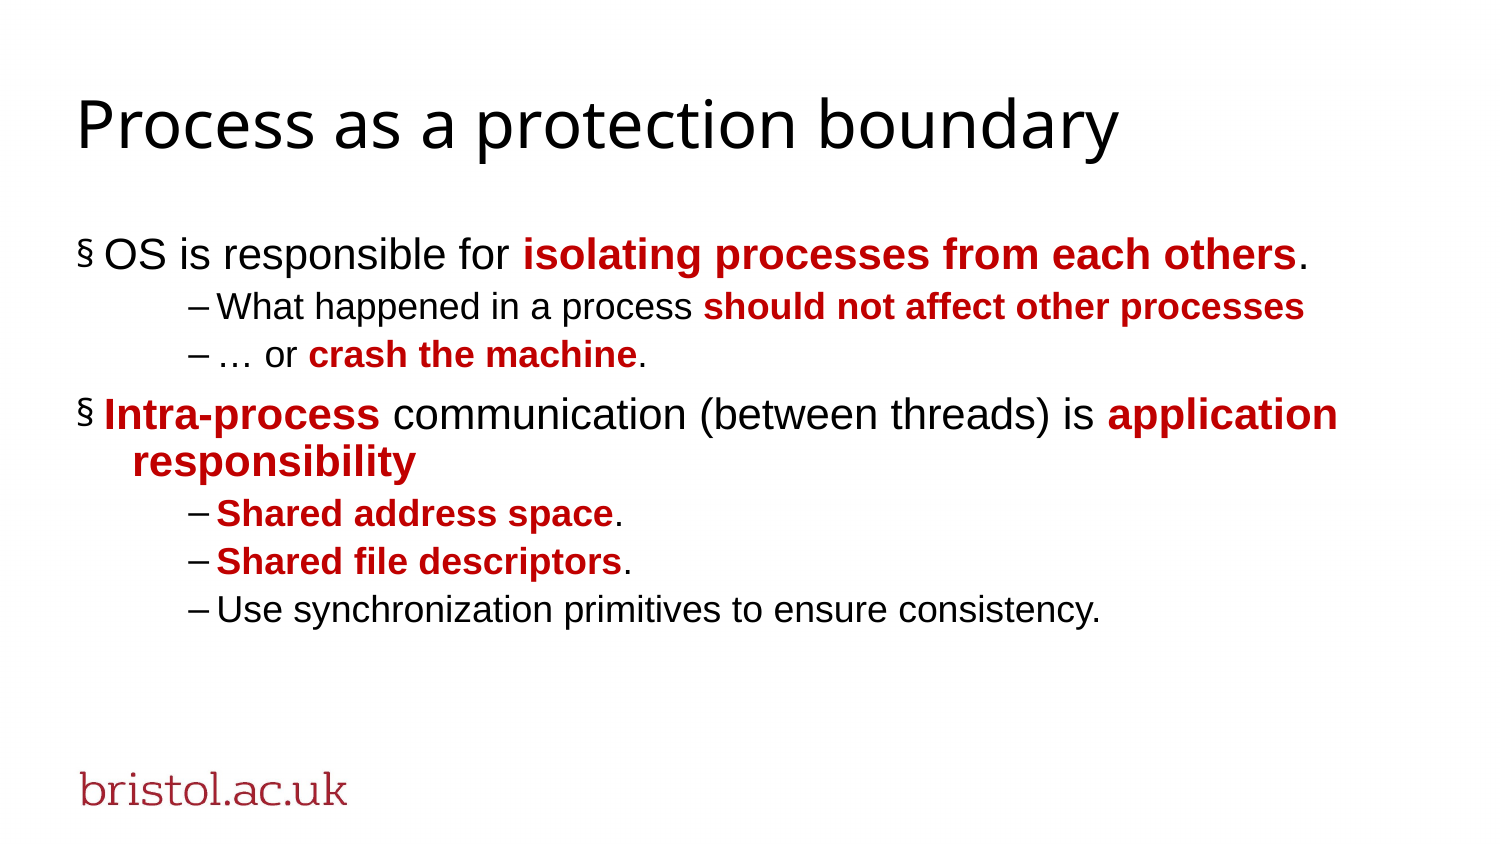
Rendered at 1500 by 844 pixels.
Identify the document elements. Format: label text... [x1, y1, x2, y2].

list OS is responsible for isolating processes from each others. What happened in a process should not affect other processes … or crash the machine. Intra-process communication (between threads) is application responsibility Shared address space. Shared file descriptors. Use synchronization primitives to ensure consistency. [60, 224, 1440, 699]
title Process as a protection boundary [60, 44, 1440, 209]
